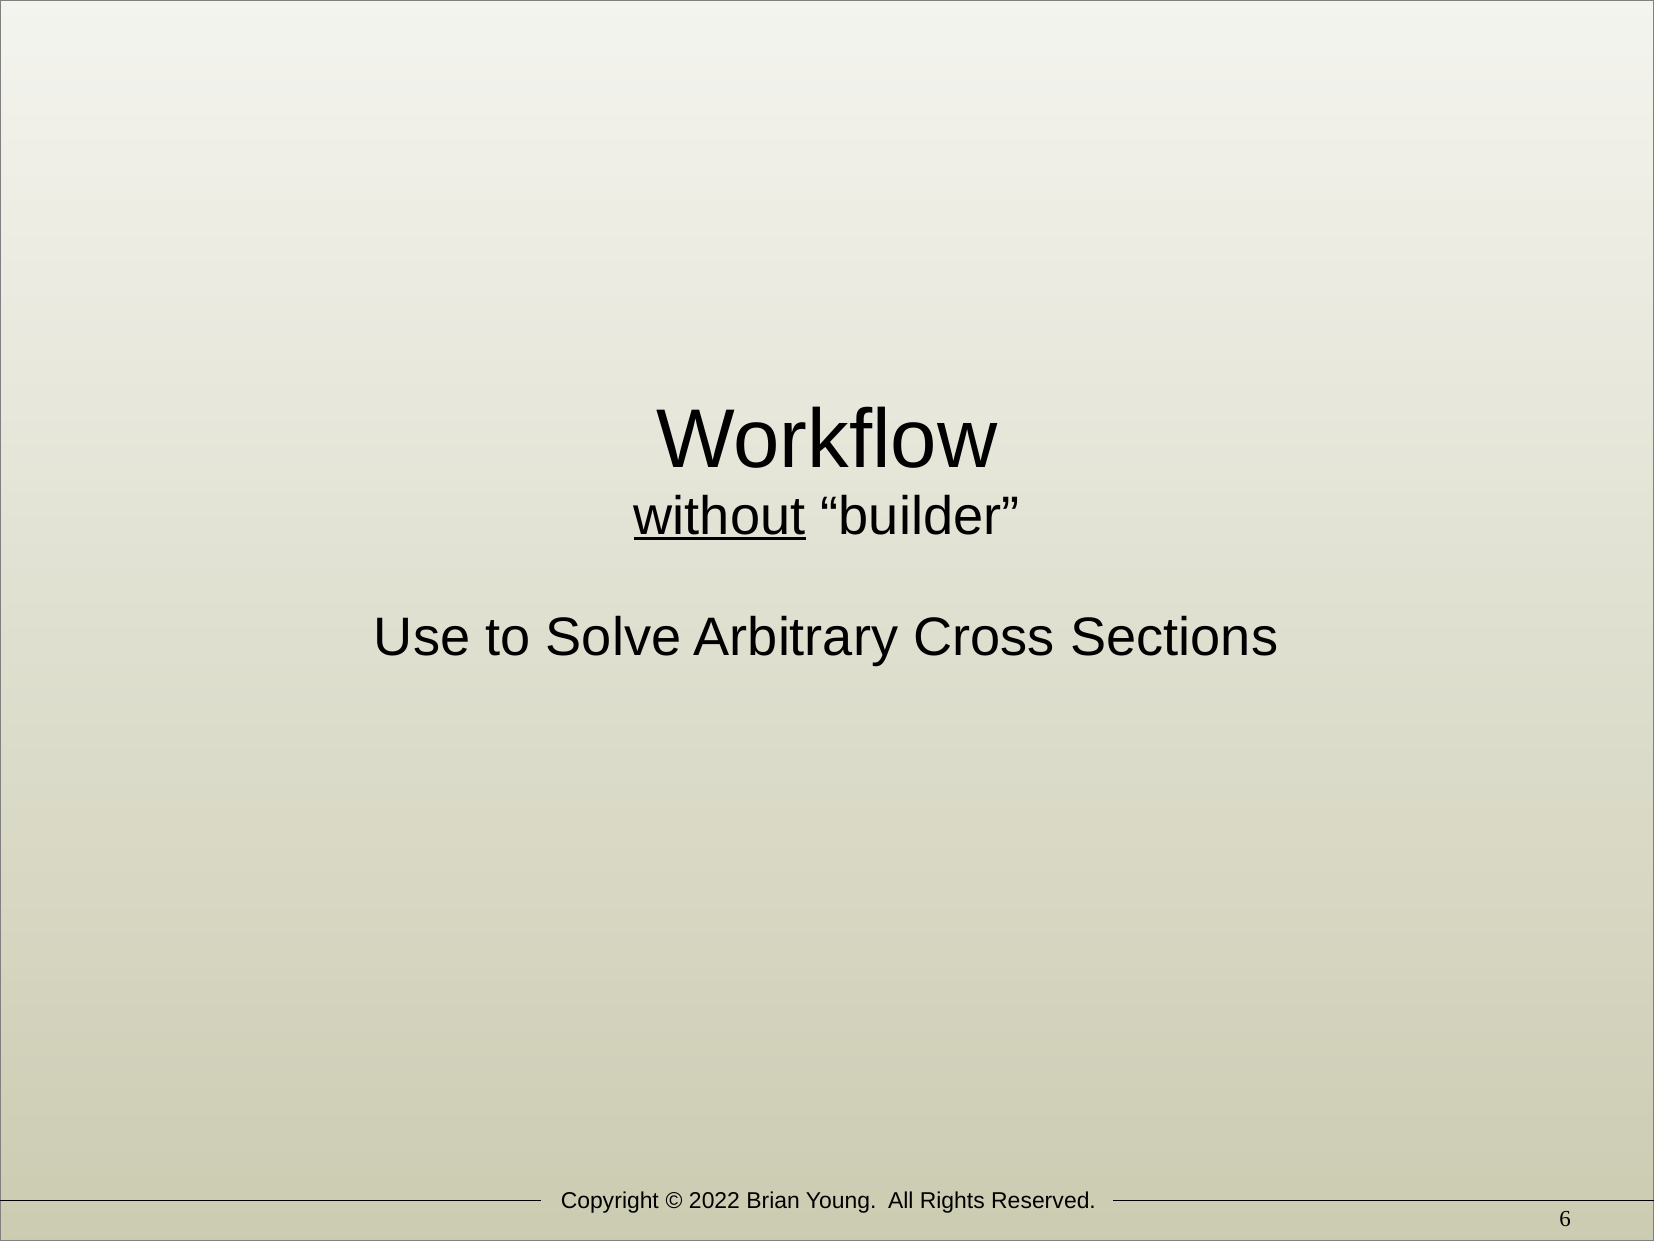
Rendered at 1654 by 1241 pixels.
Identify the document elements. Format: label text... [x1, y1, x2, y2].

subtitle Workflow without “builder” Use to Solve Arbitrary Cross Sections [82, 49, 1571, 1109]
